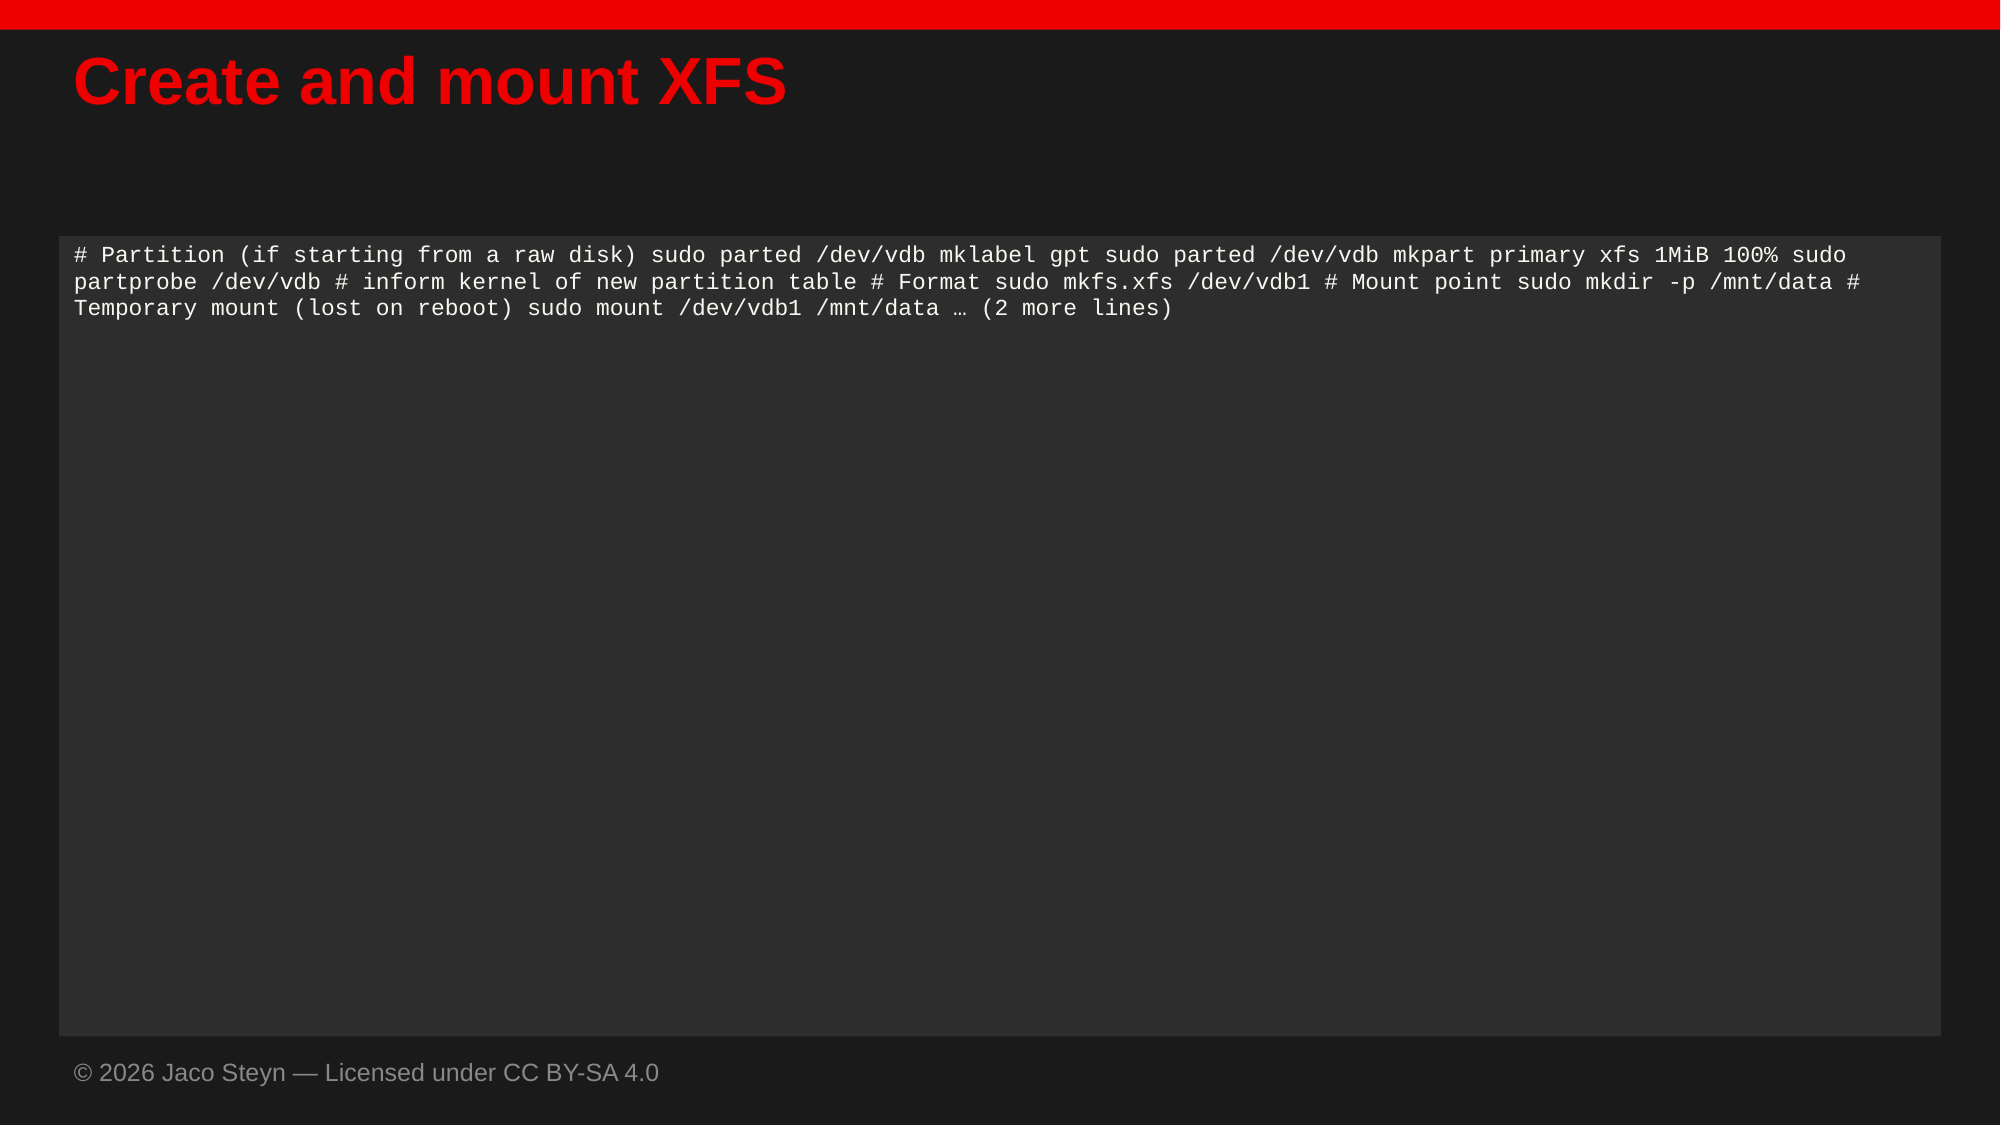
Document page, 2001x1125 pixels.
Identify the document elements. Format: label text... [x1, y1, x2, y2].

text_box Create and mount XFS [59, 36, 1942, 208]
text_box [0, 0, 2001, 30]
text_box © 2026 Jaco Steyn — Licensed under CC BY-SA 4.0 [59, 1051, 1942, 1093]
text_box # Partition (if starting from a raw disk) sudo parted /dev/vdb mklabel gpt sudo parted /dev/vdb mkpart primary xfs 1MiB 100% sudo partprobe /dev/vdb # inform kernel of new partition table # Format sudo mkfs.xfs /dev/vdb1 # Mount point sudo mkdir -p /mnt/data # Temporary mount (lost on reboot) sudo mount /dev/vdb1 /mnt/data … (2 more lines) [59, 236, 1942, 1037]
